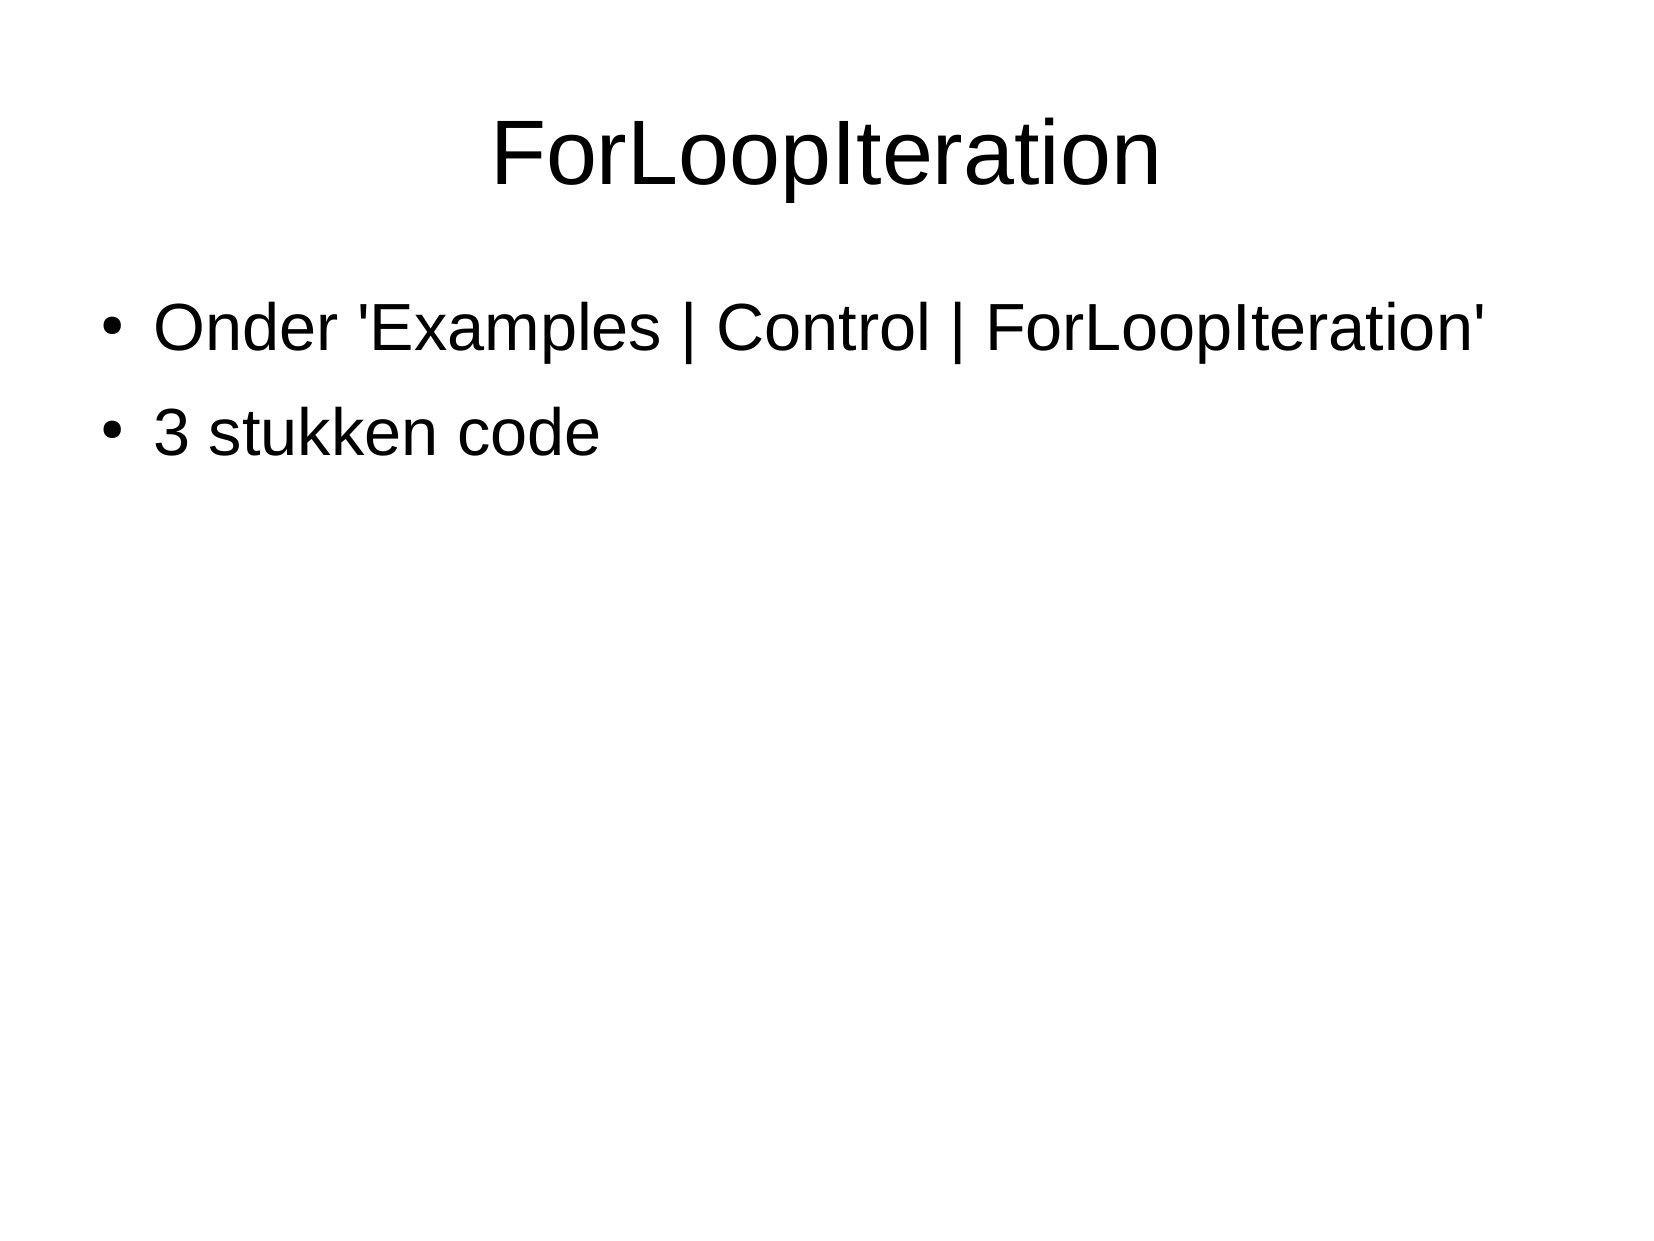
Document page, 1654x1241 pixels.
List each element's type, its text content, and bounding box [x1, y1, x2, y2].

title ForLoopIteration [82, 49, 1571, 257]
list Onder 'Examples | Control | ForLoopIteration' 3 stukken code [82, 290, 1571, 1010]
